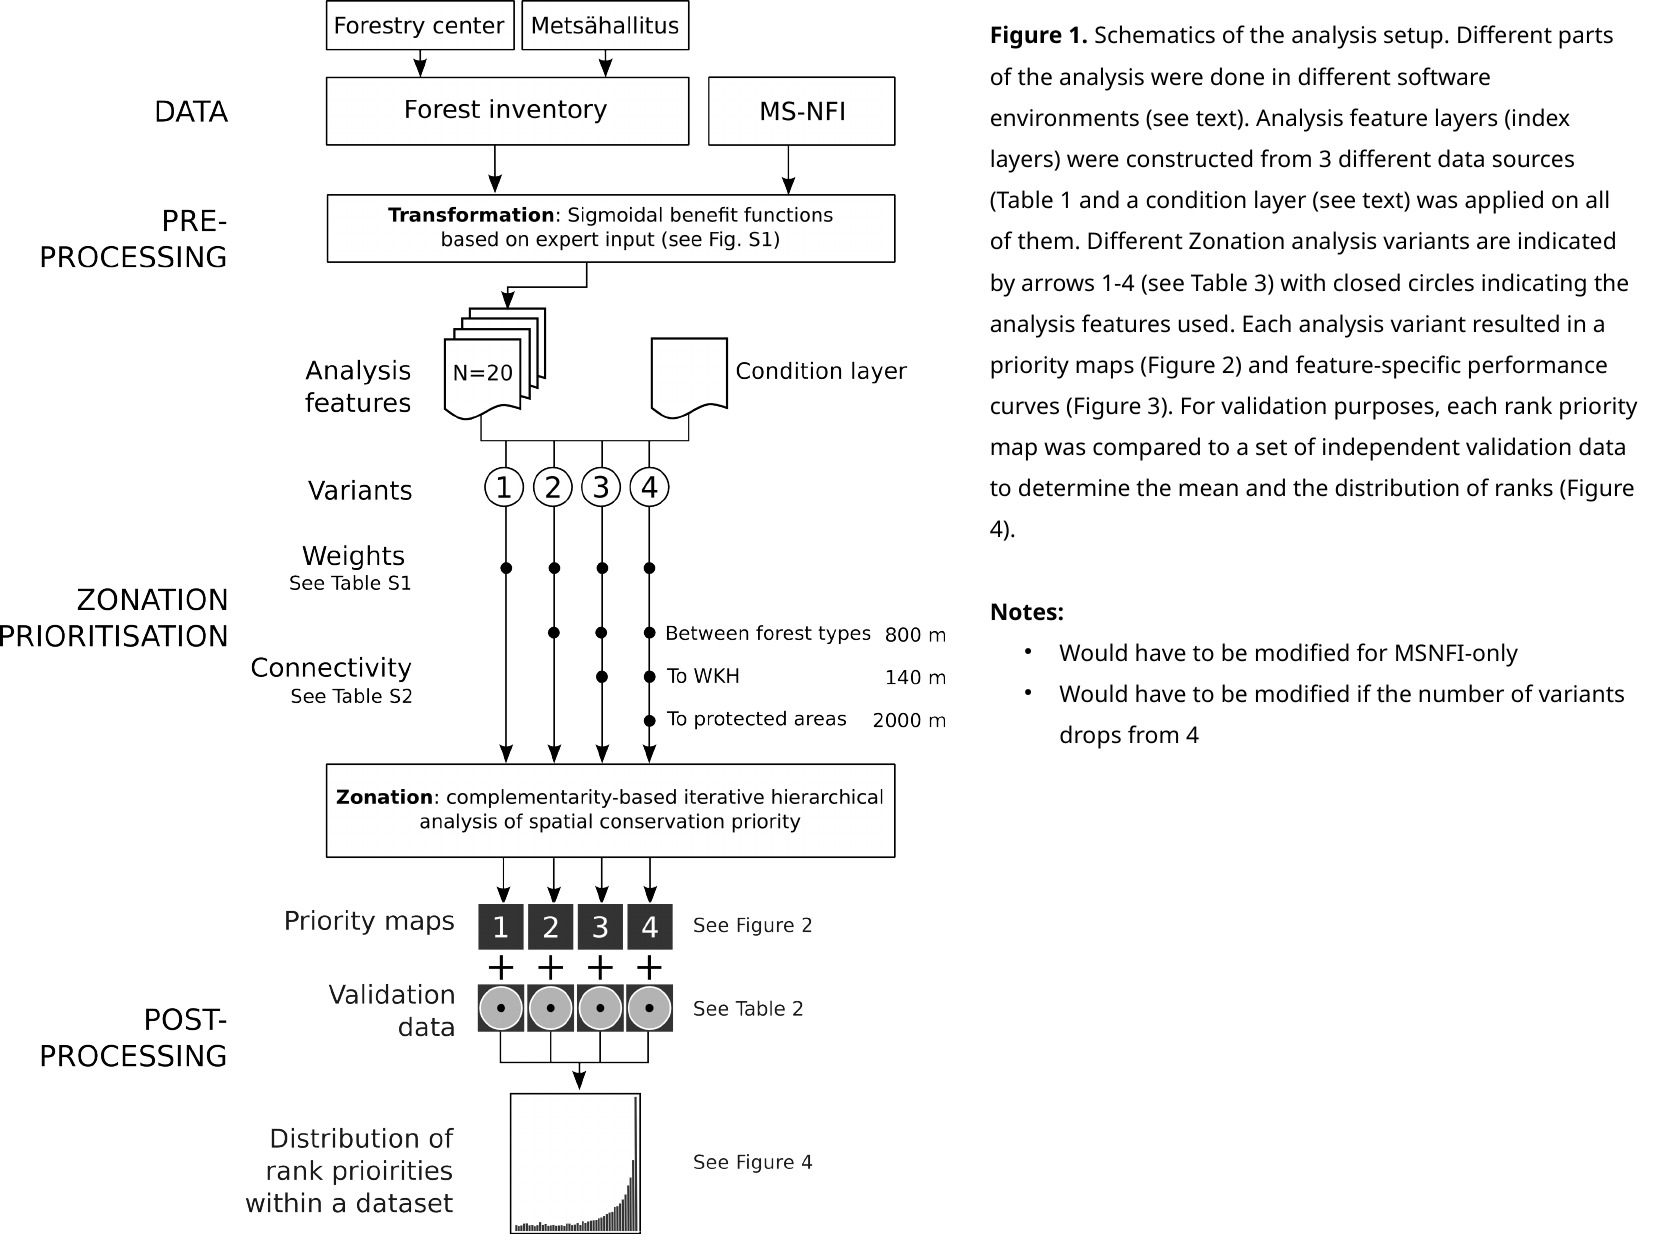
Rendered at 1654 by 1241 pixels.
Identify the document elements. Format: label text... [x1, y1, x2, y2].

text_box Figure 1. Schematics of the analysis setup. Different parts of the analysis were done in different software environments (see text). Analysis feature layers (index layers) were constructed from 3 different data sources (Table 1 and a condition layer (see text) was applied on all of them. Different Zonation analysis variants are indicated by arrows 1-4 (see Table 3) with closed circles indicating the analysis features used. Each analysis variant resulted in a priority maps (Figure 2) and feature-specific performance curves (Figure 3). For validation purposes, each rank priority map was compared to a set of independent validation data to determine the mean and the distribution of ranks (Figure 4). Notes: Would have to be modified for MSNFI-only Would have to be modified if the number of variants drops from 4 [975, 0, 1654, 1241]
picture [0, 0, 945, 1234]
